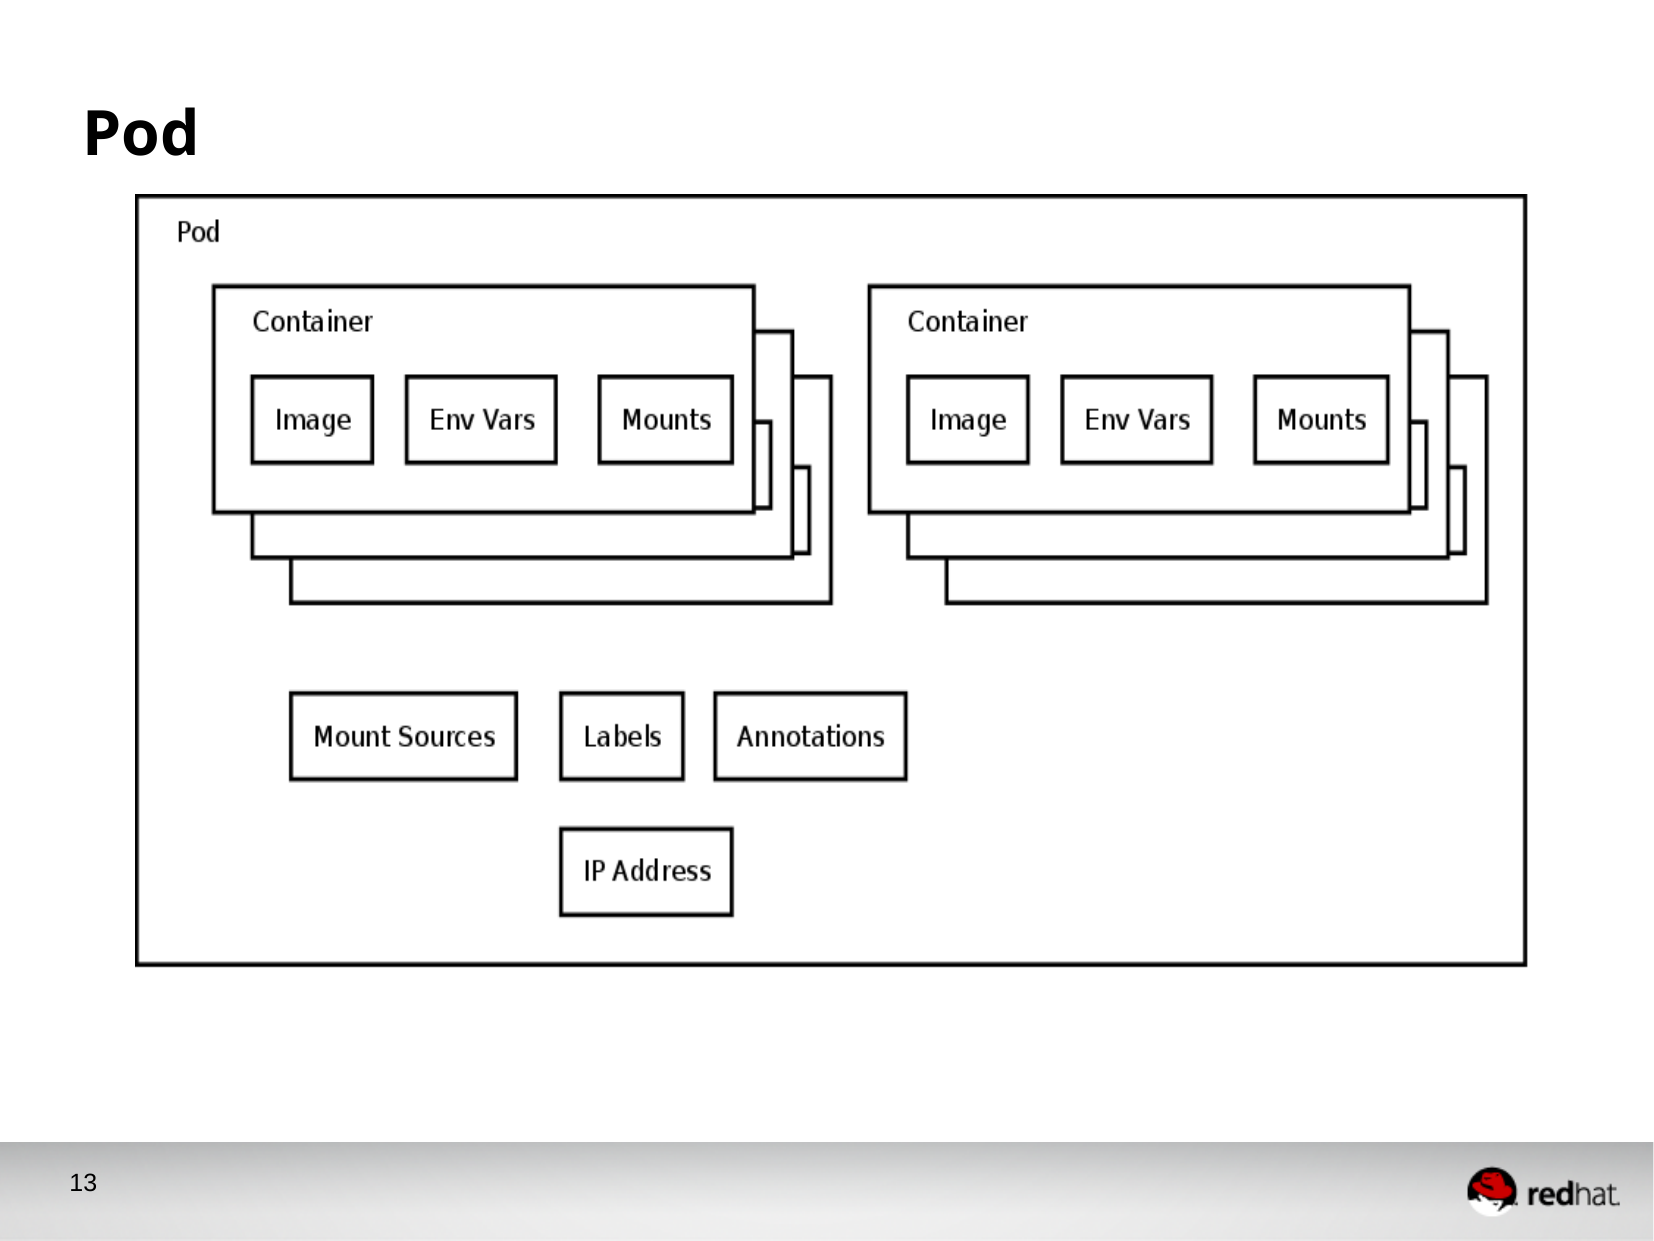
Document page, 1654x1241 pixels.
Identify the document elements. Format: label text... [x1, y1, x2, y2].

picture [135, 194, 1529, 969]
picture [0, 1142, 1654, 1241]
title Pod [82, 37, 1571, 226]
